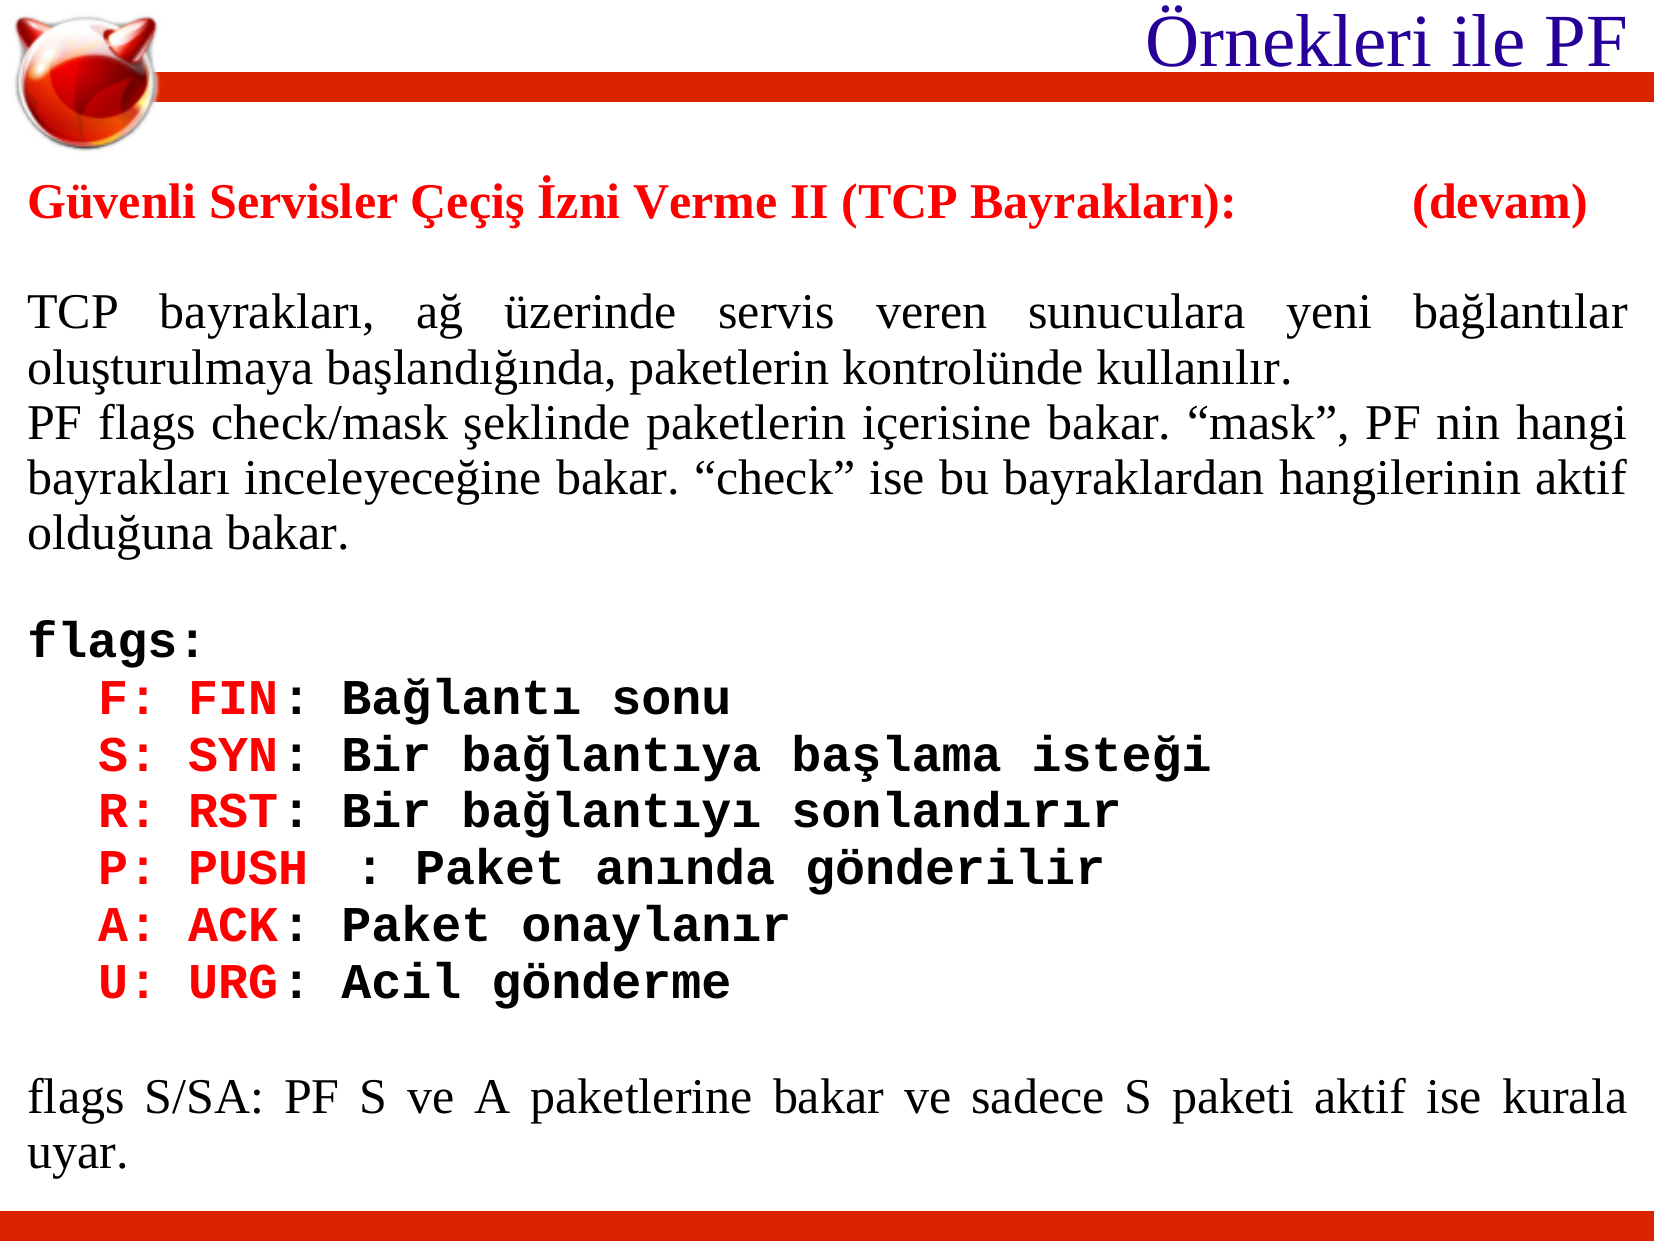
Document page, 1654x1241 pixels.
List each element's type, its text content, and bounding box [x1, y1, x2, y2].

text_box [165, 72, 1654, 102]
text_box Örnekleri ile PF [714, 0, 1648, 84]
text_box Güvenli Servisler Çeçiş İzni Verme II (TCP Bayrakları): (devam) TCP bayrakları, ağ üzerinde servis veren sunuculara yeni bağlantılar oluşturulmaya başlandığında, paketlerin kontrolünde kullanılır. PF flags check/mask şeklinde paketlerin içerisine bakar. “mask”, PF nin hangi bayrakları inceleyeceğine bakar. “check” ise bu bayraklardan hangilerinin aktif olduğuna bakar. flags: F: FIN : Bağlantı sonu S: SYN : Bir bağlantıya başlama isteği R: RST : Bir bağlantıyı sonlandırır P: PUSH : Paket anında gönderilir A: ACK : Paket onaylanır U: URG : Acil gönderme flags S/SA: PF S ve A paketlerine bakar ve sadece S paketi aktif ise kurala uyar. [27, 173, 1630, 1191]
picture [10, 12, 165, 154]
text_box [0, 1211, 1654, 1241]
